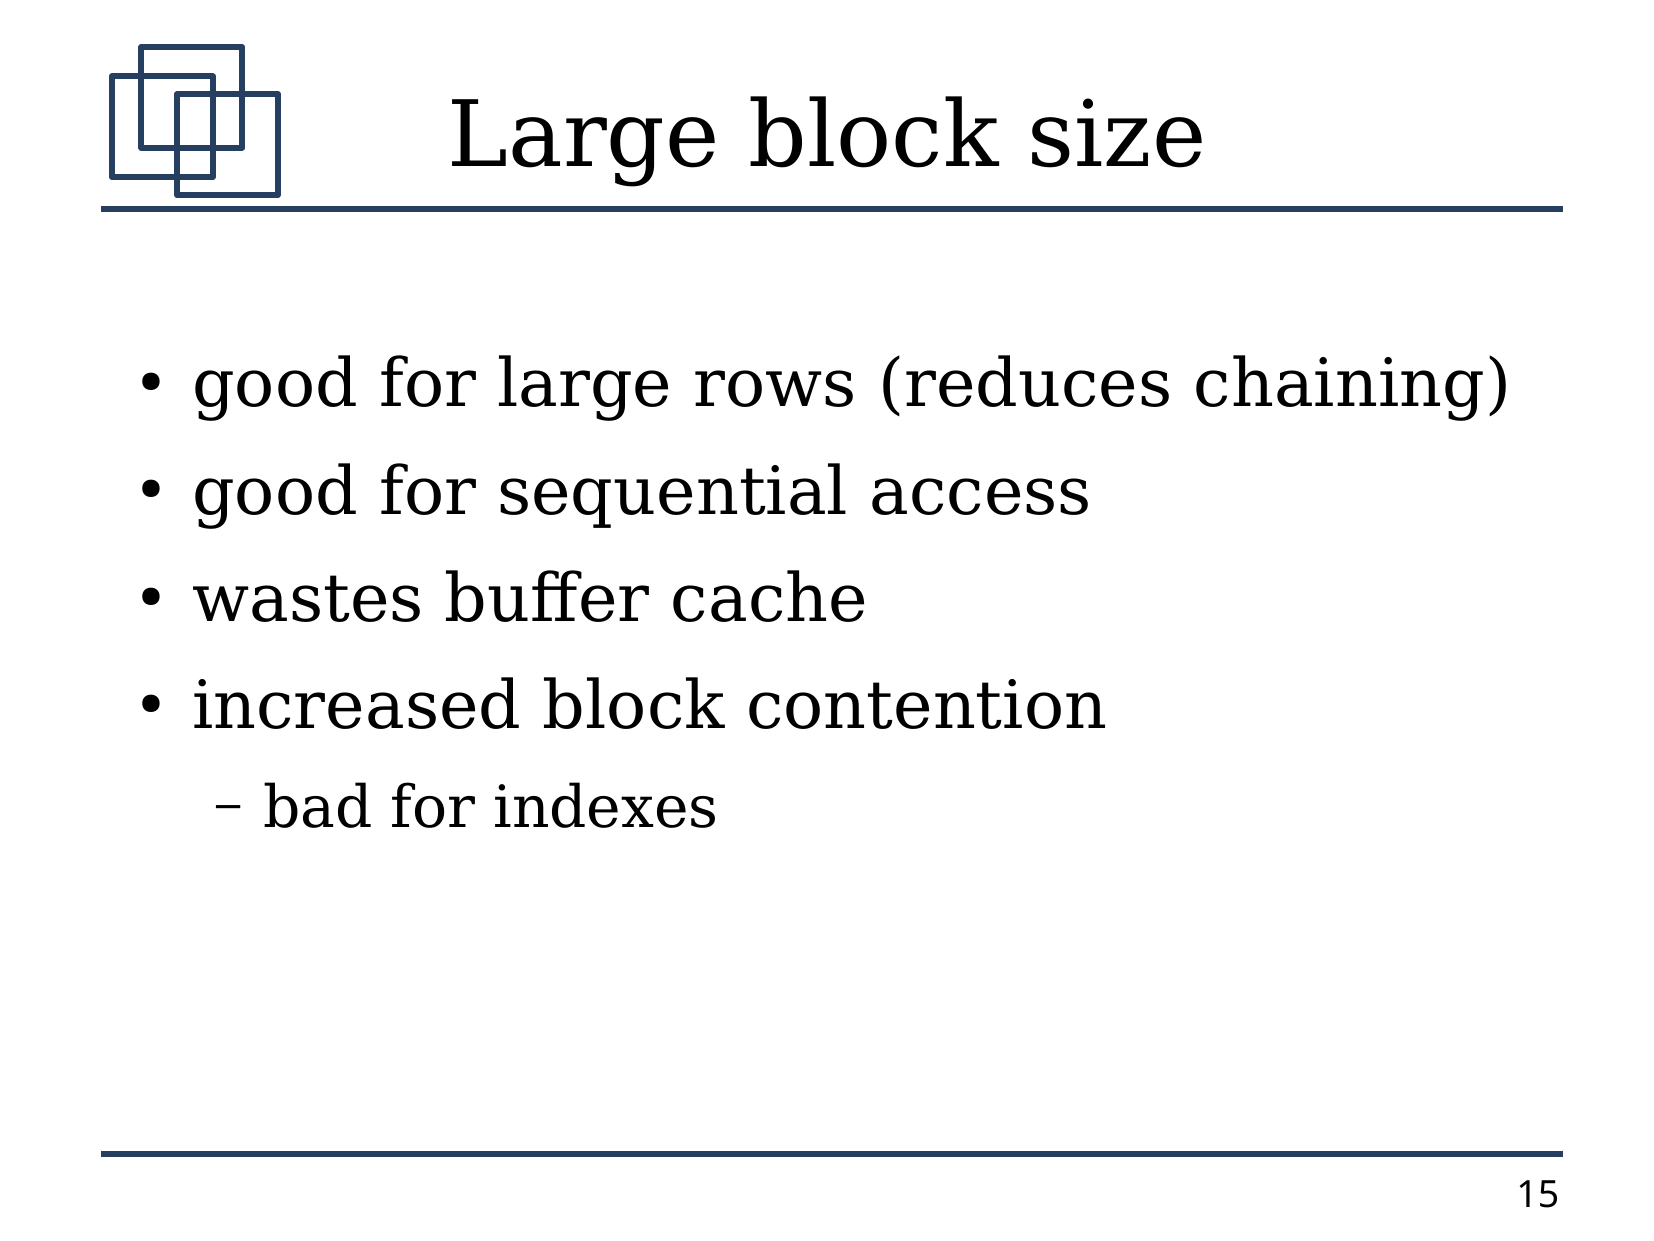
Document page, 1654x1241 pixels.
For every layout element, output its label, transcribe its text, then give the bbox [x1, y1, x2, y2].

title Large block size [121, 31, 1534, 239]
list good for large rows (reduces chaining) good for sequential access wastes buffer cache increased block contention bad for indexes [121, 344, 1534, 1127]
